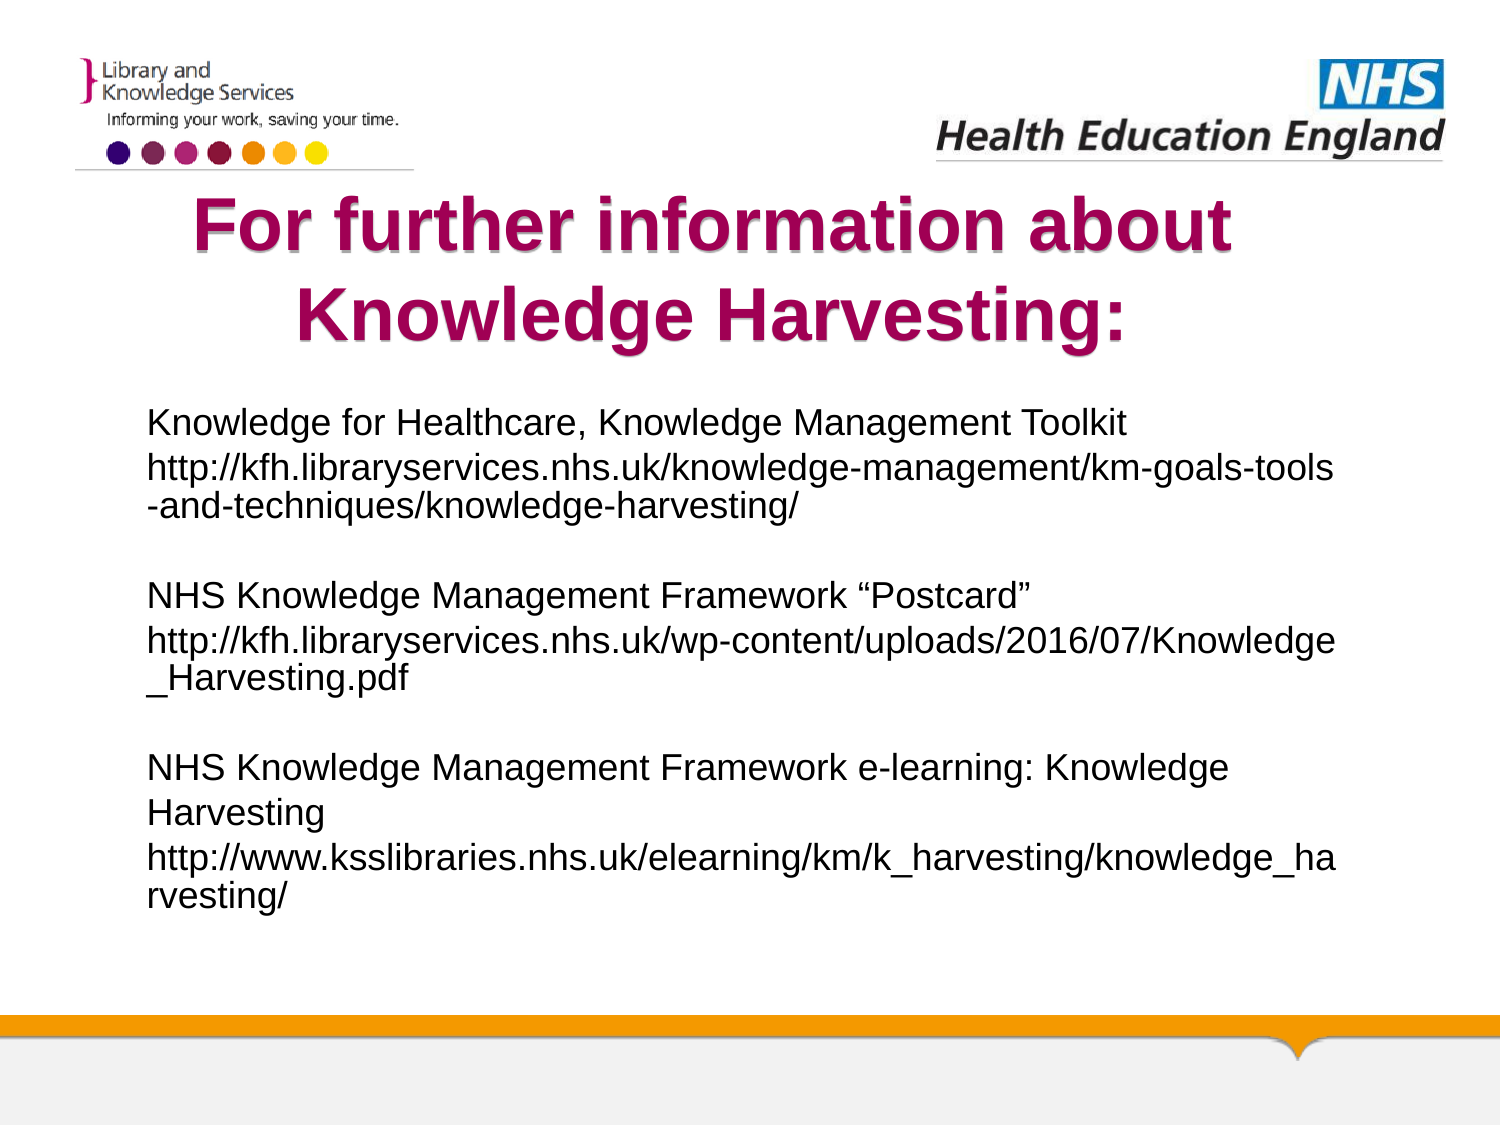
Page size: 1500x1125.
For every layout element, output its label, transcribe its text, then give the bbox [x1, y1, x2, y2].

title For further information about Knowledge Harvesting: [75, 168, 1500, 280]
text_box Knowledge for Healthcare, Knowledge Management Toolkit http://kfh.libraryservices.nhs.uk/knowledge-management/km-goals-tools-and-techniques/knowledge-harvesting/ NHS Knowledge Management Framework “Postcard” http://kfh.libraryservices.nhs.uk/wp-content/uploads/2016/07/Knowledge_Harvesting.pdf NHS Knowledge Management Framework e-learning: Knowledge Harvesting http://www.ksslibraries.nhs.uk/elearning/km/k_harvesting/knowledge_harvesting/ [131, 390, 1353, 1088]
picture [75, 54, 416, 169]
